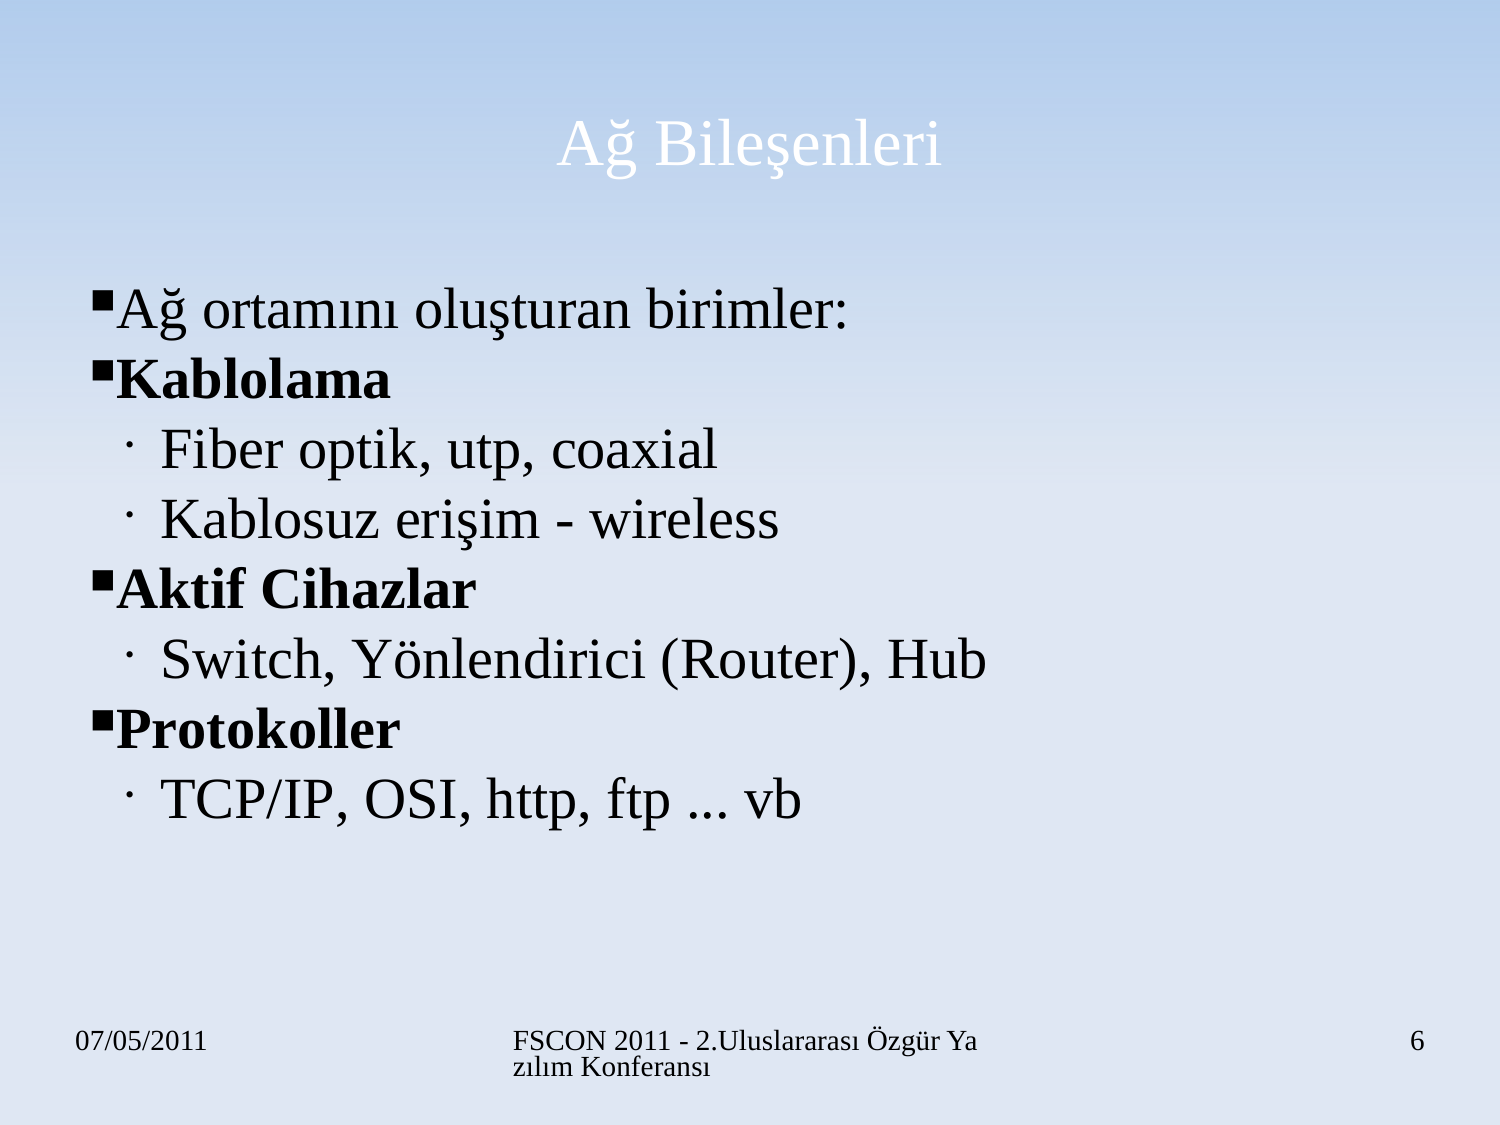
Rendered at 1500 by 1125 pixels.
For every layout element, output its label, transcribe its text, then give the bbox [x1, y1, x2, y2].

picture [0, 0, 1500, 1125]
text_box Ağ ortamını oluşturan birimler: Kablolama Fiber optik, utp, coaxial Kablosuz erişim - wireless Aktif Cihazlar Switch, Yönlendirici (Router), Hub Protokoller TCP/IP, OSI, http, ftp ... vb [75, 262, 1426, 1006]
text_box Ağ Bileşenleri [75, 45, 1426, 233]
